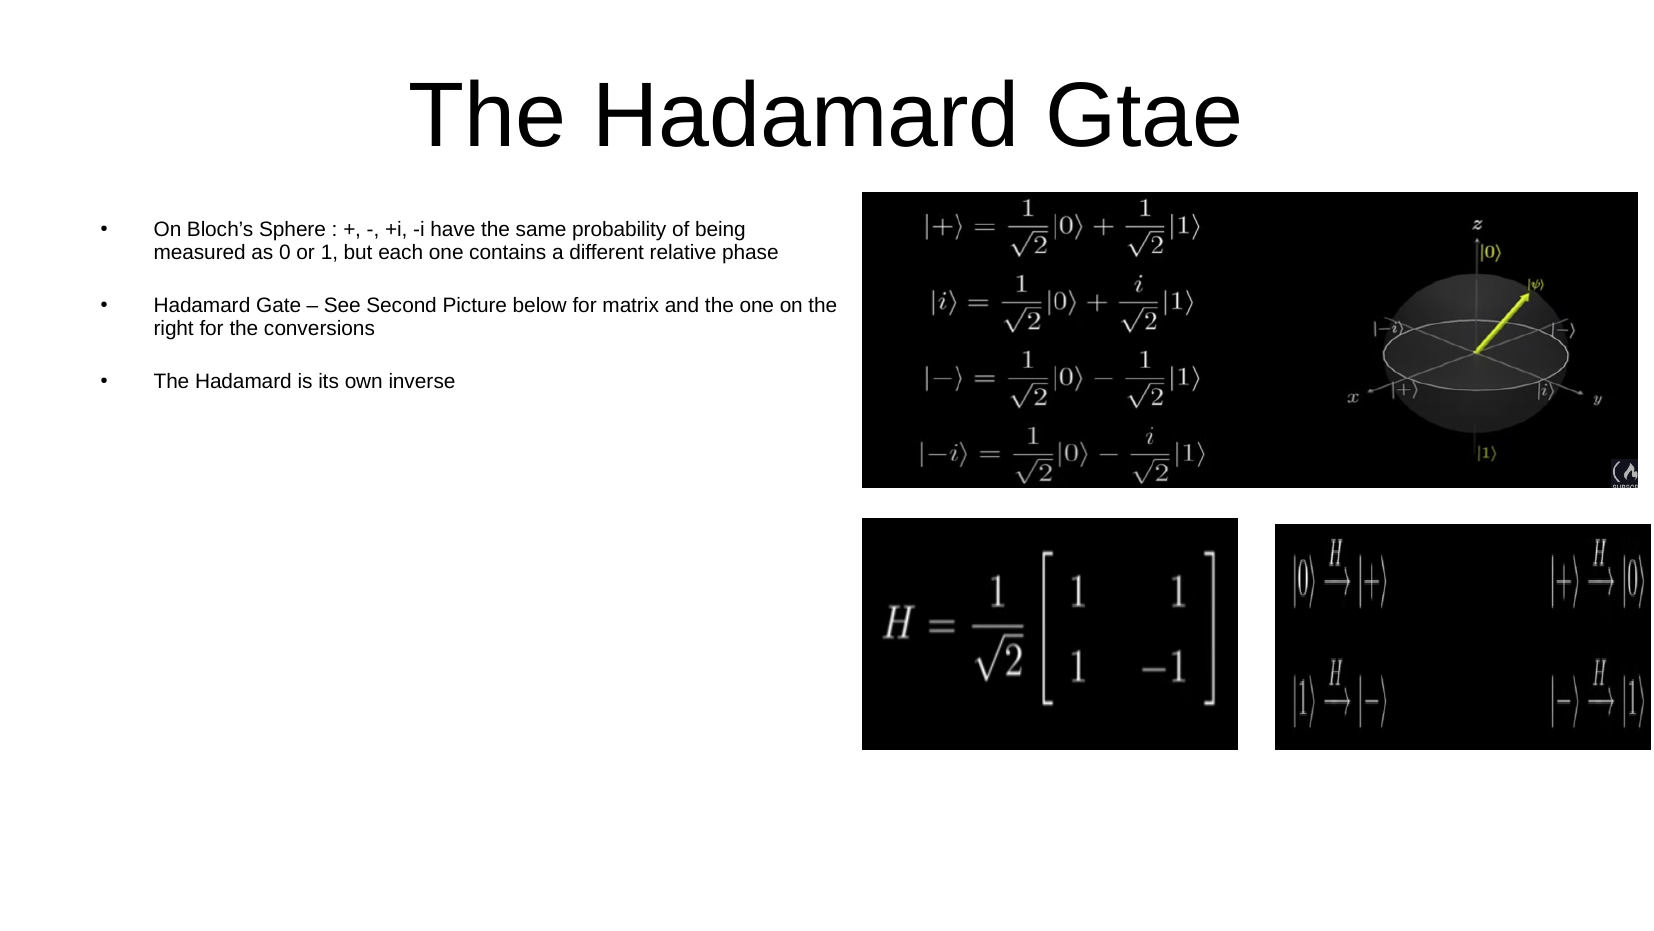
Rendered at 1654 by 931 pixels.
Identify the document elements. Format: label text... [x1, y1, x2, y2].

title The Hadamard Gtae [82, 37, 1571, 193]
picture [862, 518, 1238, 751]
picture [1275, 524, 1651, 751]
picture [862, 192, 1638, 488]
list On Bloch’s Sphere : +, -, +i, -i have the same probability of being measured as 0 or 1, but each one contains a different relative phase Hadamard Gate – See Second Picture below for matrix and the one on the right for the conversions The Hadamard is its own inverse [82, 217, 1571, 758]
